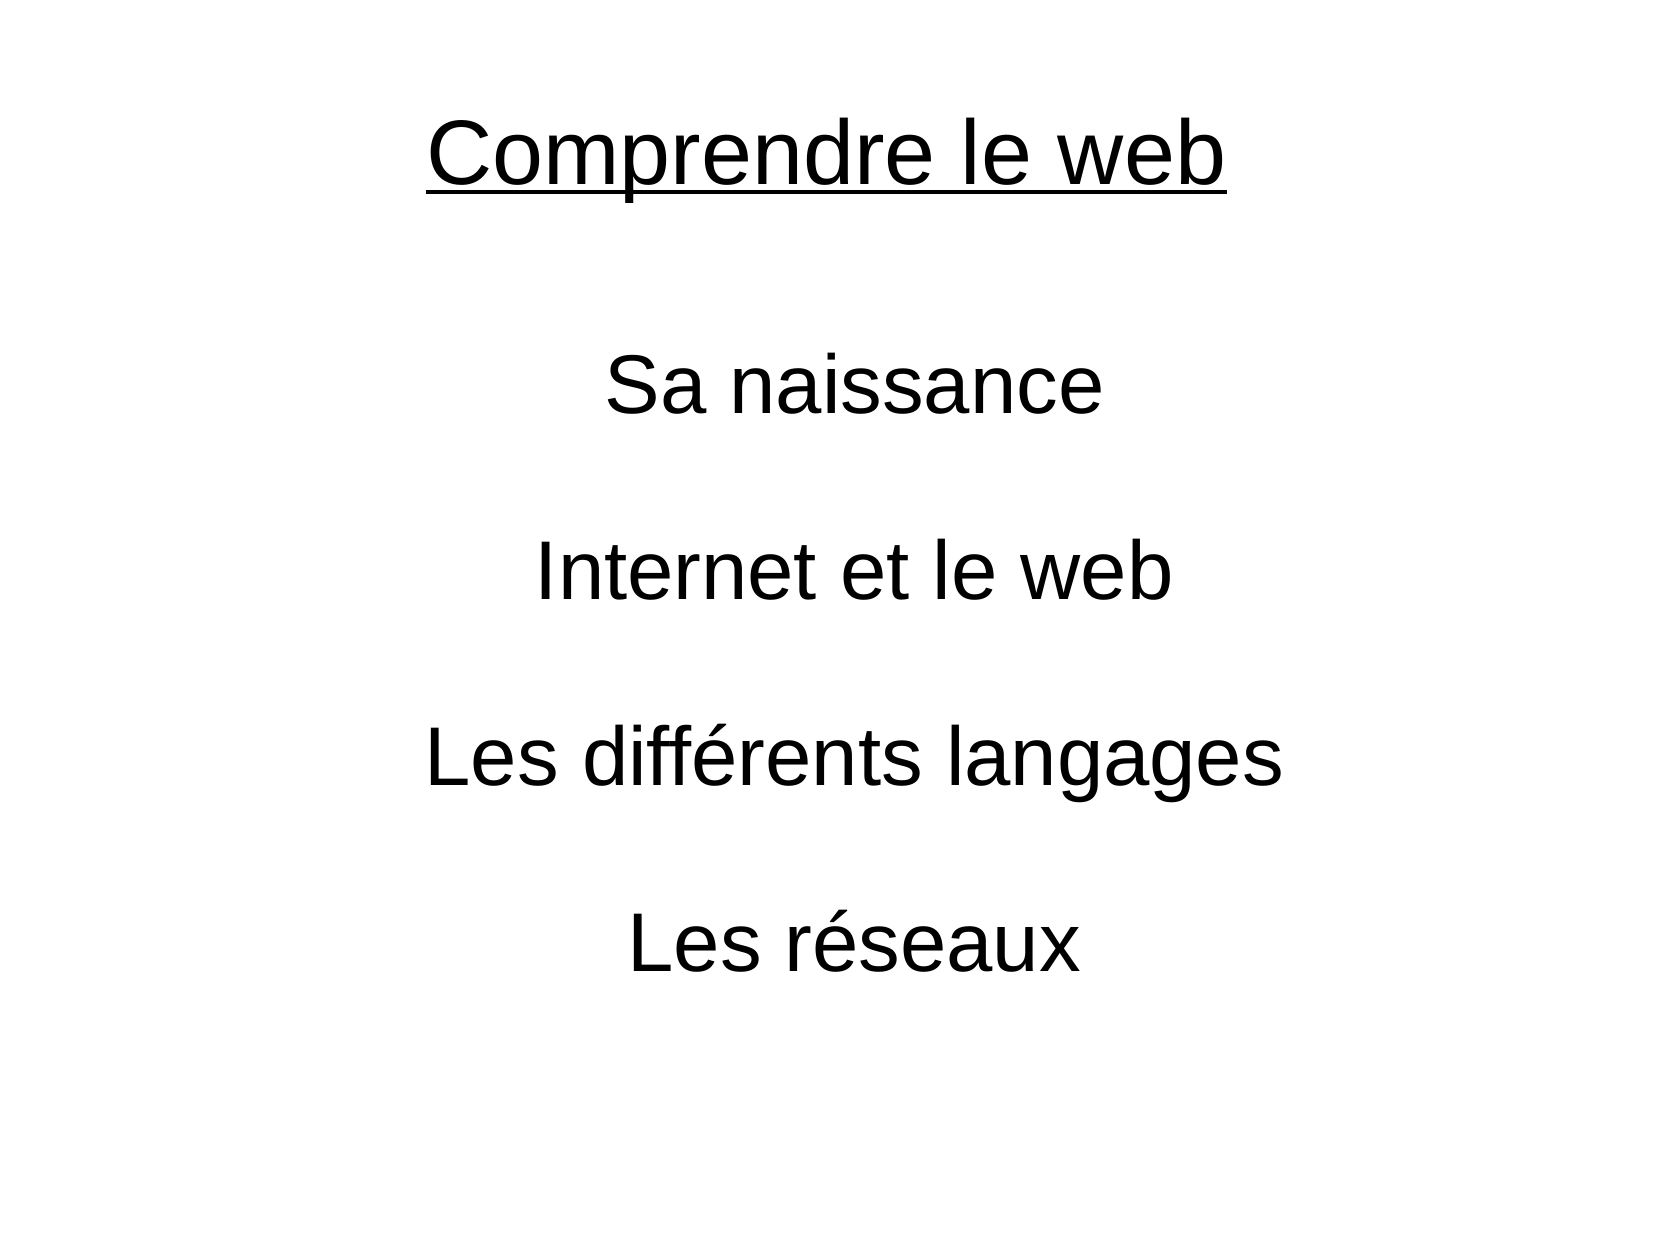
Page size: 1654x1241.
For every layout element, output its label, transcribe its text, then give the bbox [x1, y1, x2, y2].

text_box Sa naissance Internet et le web Les différents langages Les réseaux [409, 330, 1300, 997]
title Comprendre le web [82, 49, 1571, 257]
